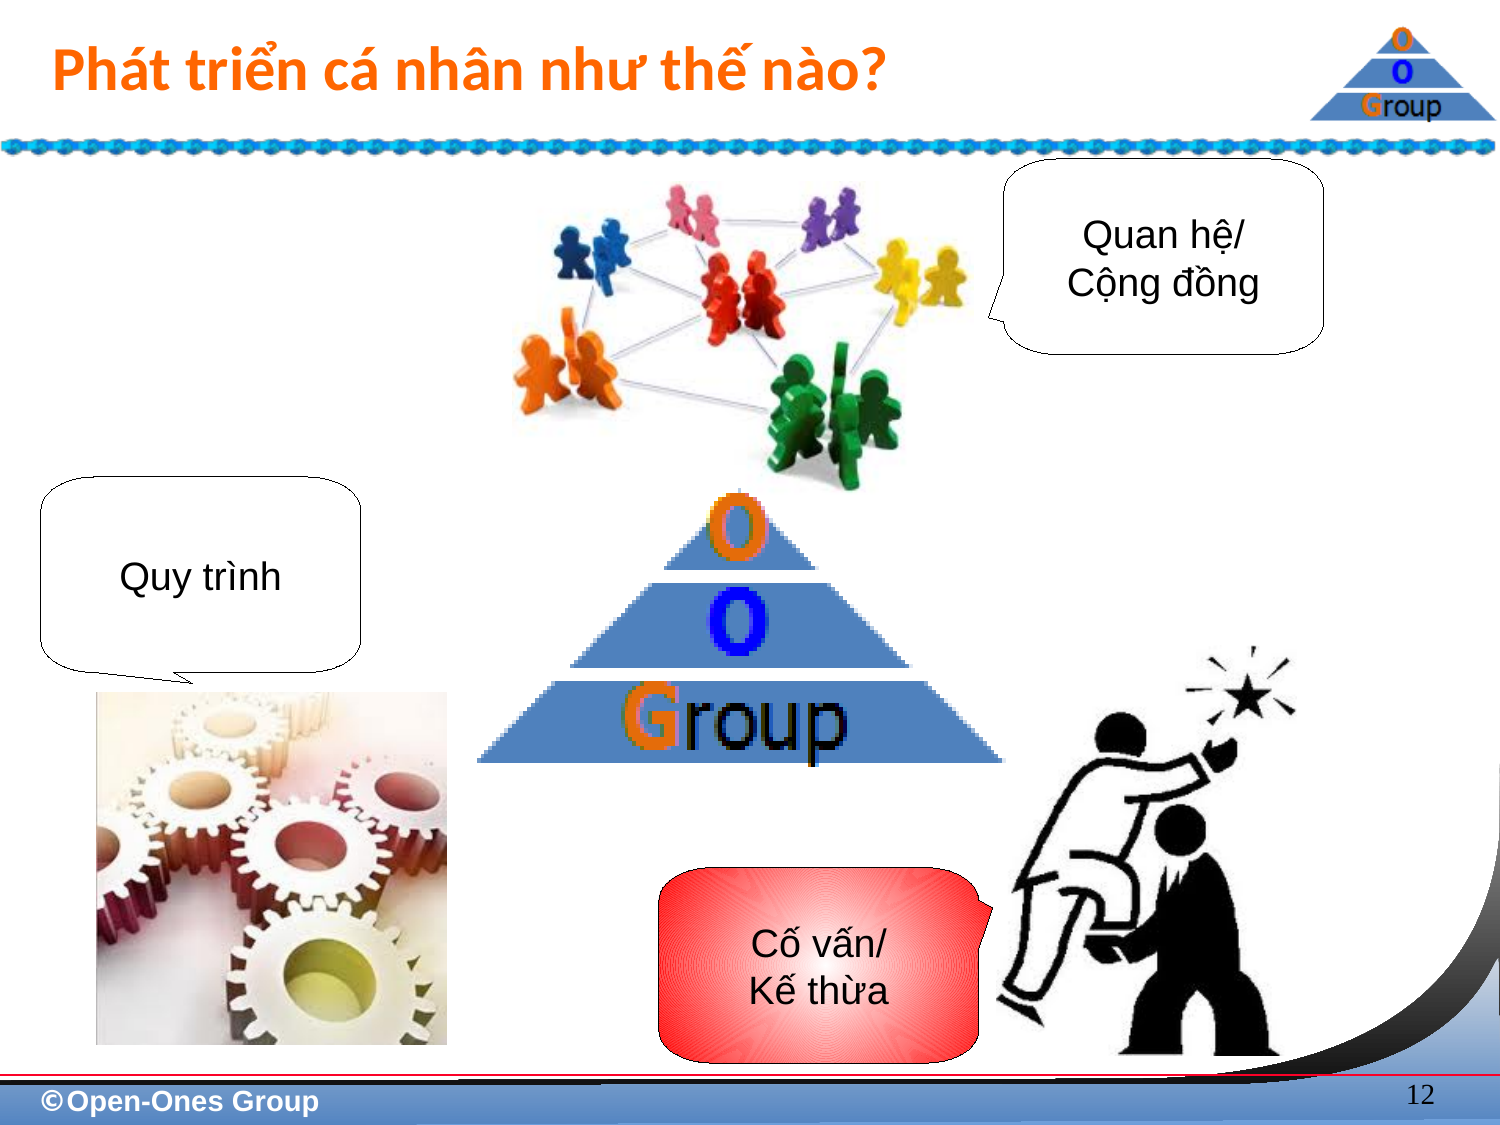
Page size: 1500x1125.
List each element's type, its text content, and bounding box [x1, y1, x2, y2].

title Phát triển cá nhân như thế nào? [37, 20, 1450, 111]
picture [1299, 11, 1500, 130]
text_box Cố vấn/ Kế thừa [658, 867, 993, 1064]
picture [96, 181, 1297, 1057]
picture [0, 138, 1499, 157]
text_box Quy trình [40, 476, 361, 684]
text_box Quan hệ/ Cộng đồng [988, 158, 1324, 355]
